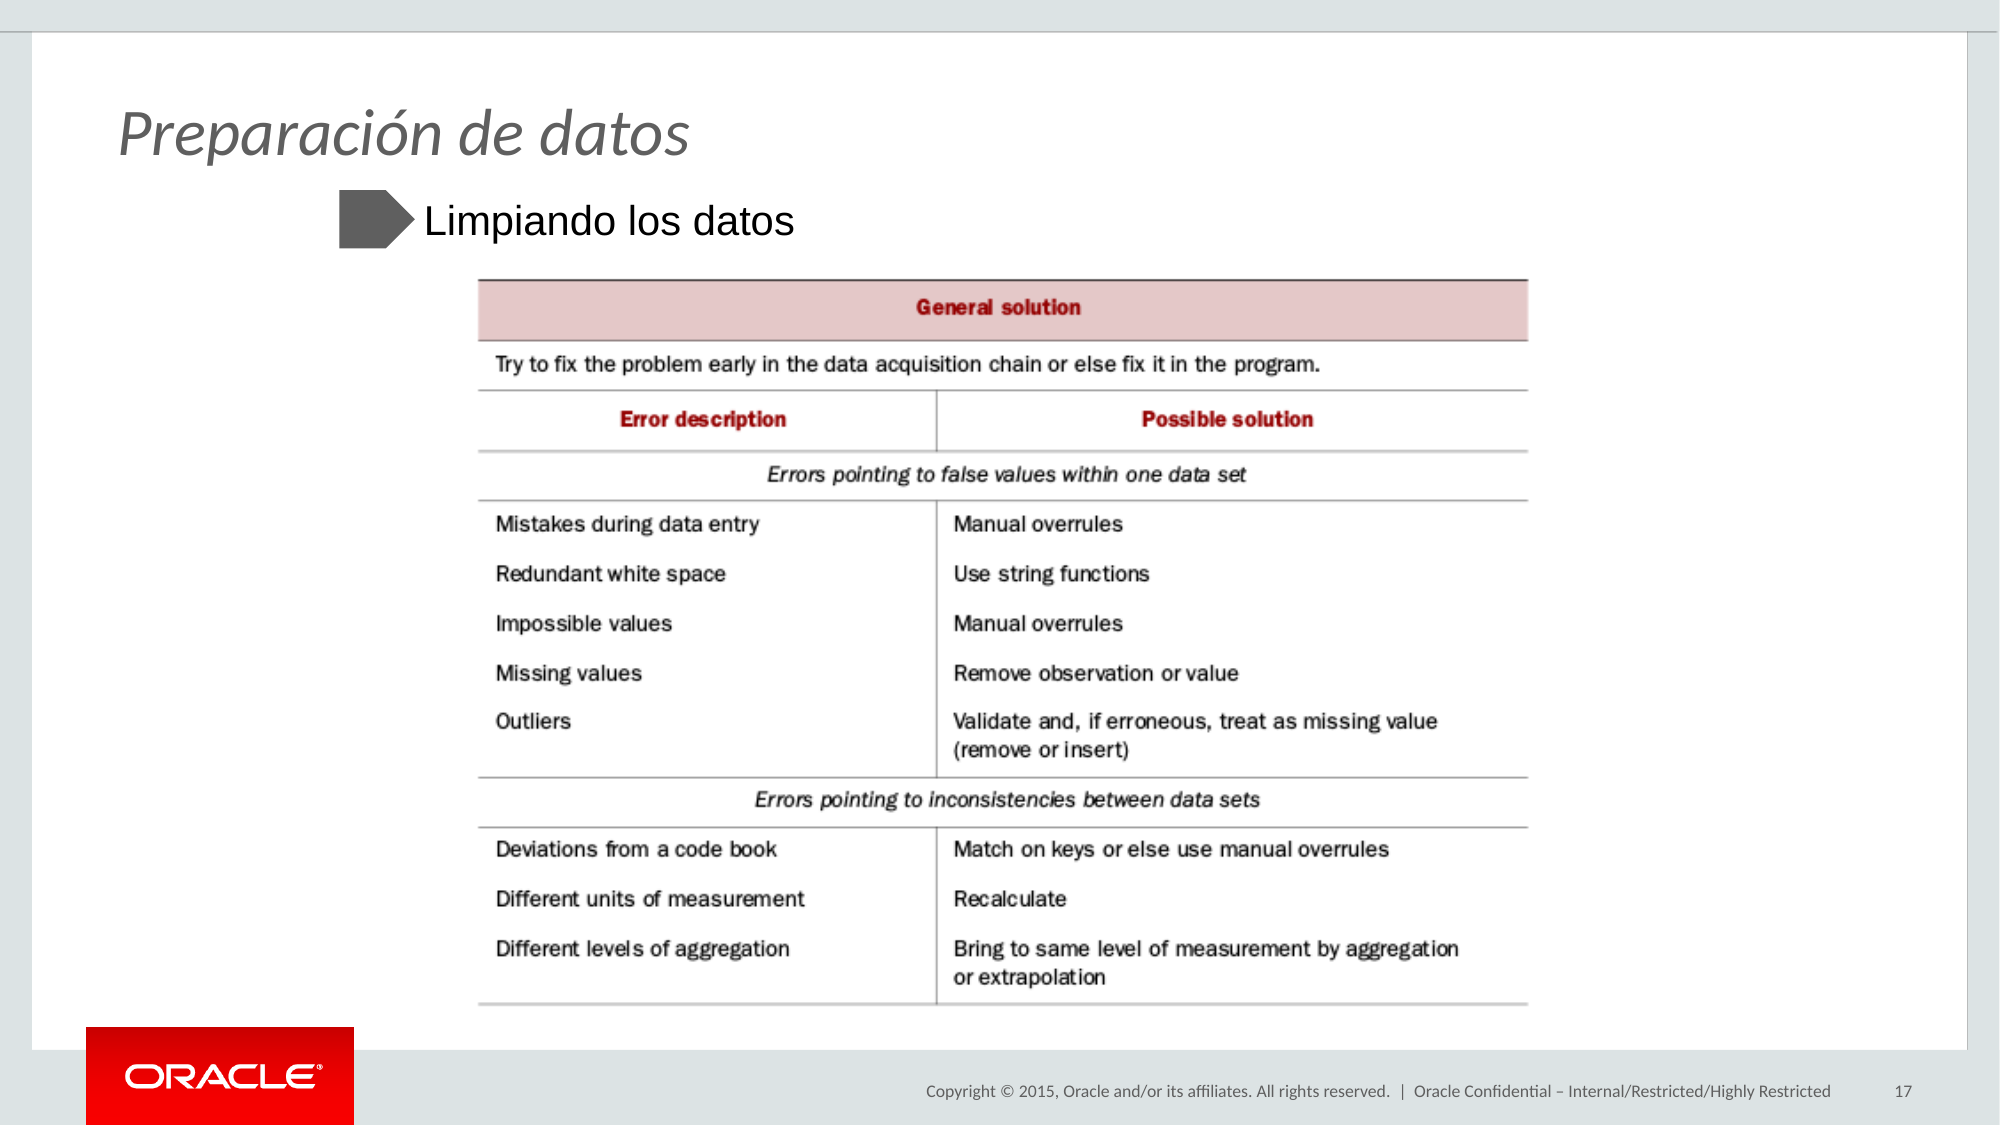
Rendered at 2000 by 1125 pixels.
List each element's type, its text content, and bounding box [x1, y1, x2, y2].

text_box [339, 190, 408, 249]
picture [450, 269, 1561, 1033]
slide_number <number> [1849, 1075, 1913, 1106]
footer Oracle Confidential – Internal/Restricted/Highly Restricted [1414, 1075, 1849, 1106]
picture [86, 1027, 354, 1125]
title Preparación de datos [117, 104, 1861, 172]
text_box Limpiando los datos [408, 190, 964, 252]
